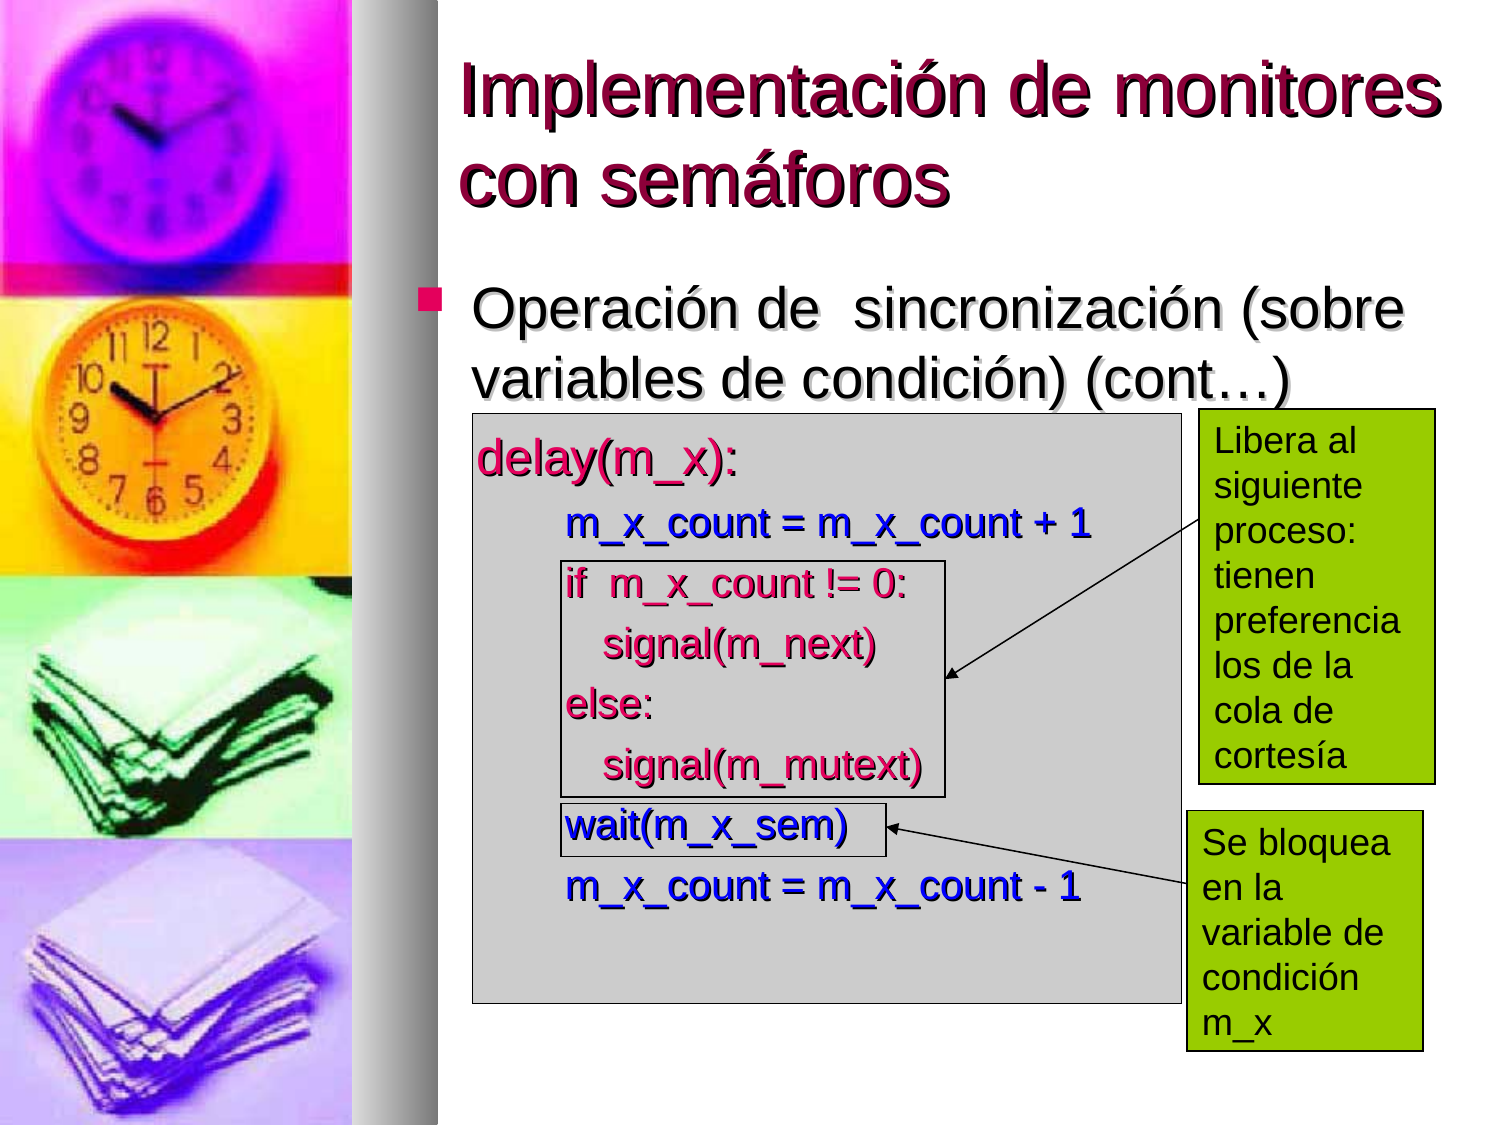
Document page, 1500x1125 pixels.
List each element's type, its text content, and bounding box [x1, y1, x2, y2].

title Implementación de monitores con semáforos [442, 29, 1493, 230]
text_box [472, 1000, 1182, 1004]
picture [0, 0, 352, 1125]
list Operación de sincronización (sobre variables de condición) (cont…) delay(m_x): m_x_count = m_x_count + 1 if m_x_count != 0: signal(m_next) else: signal(m_mutext) wait(m_x_sem) m_x_count = m_x_count - 1 [399, 262, 1450, 1000]
list Operación de sincronización (sobre variables de condición) (cont…) delay(m_x): m_x_count = m_x_count + 1 if m_x_count != 0: signal(m_next) else: signal(m_mutext) wait(m_x_sem) m_x_count = m_x_count - 1 [562, 804, 885, 856]
text_box Libera al siguiente proceso: tienen preferencia los de la cola de cortesía [1198, 408, 1436, 785]
text_box Se bloquea en la variable de condición m_x [1187, 810, 1424, 1052]
